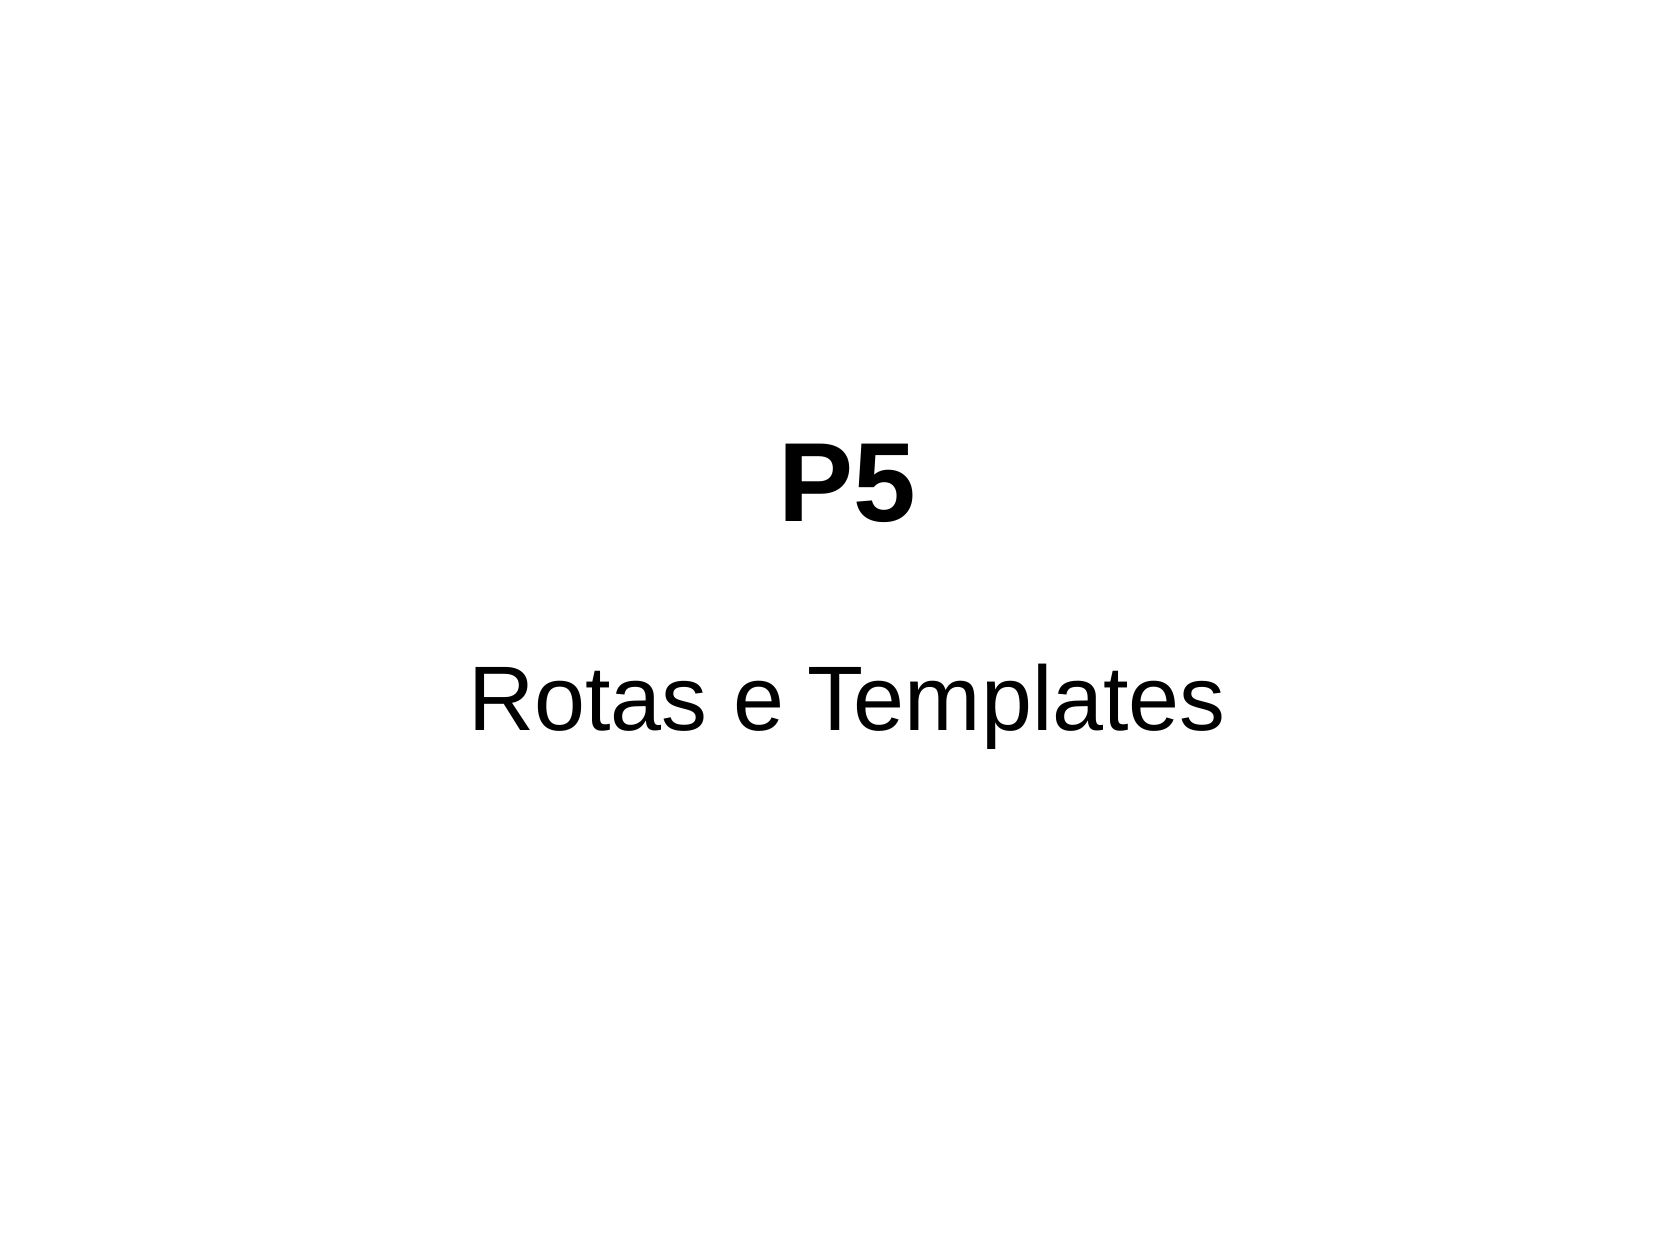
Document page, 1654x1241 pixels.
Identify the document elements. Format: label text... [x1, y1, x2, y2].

title P5 Rotas e Templates [240, 225, 1456, 946]
